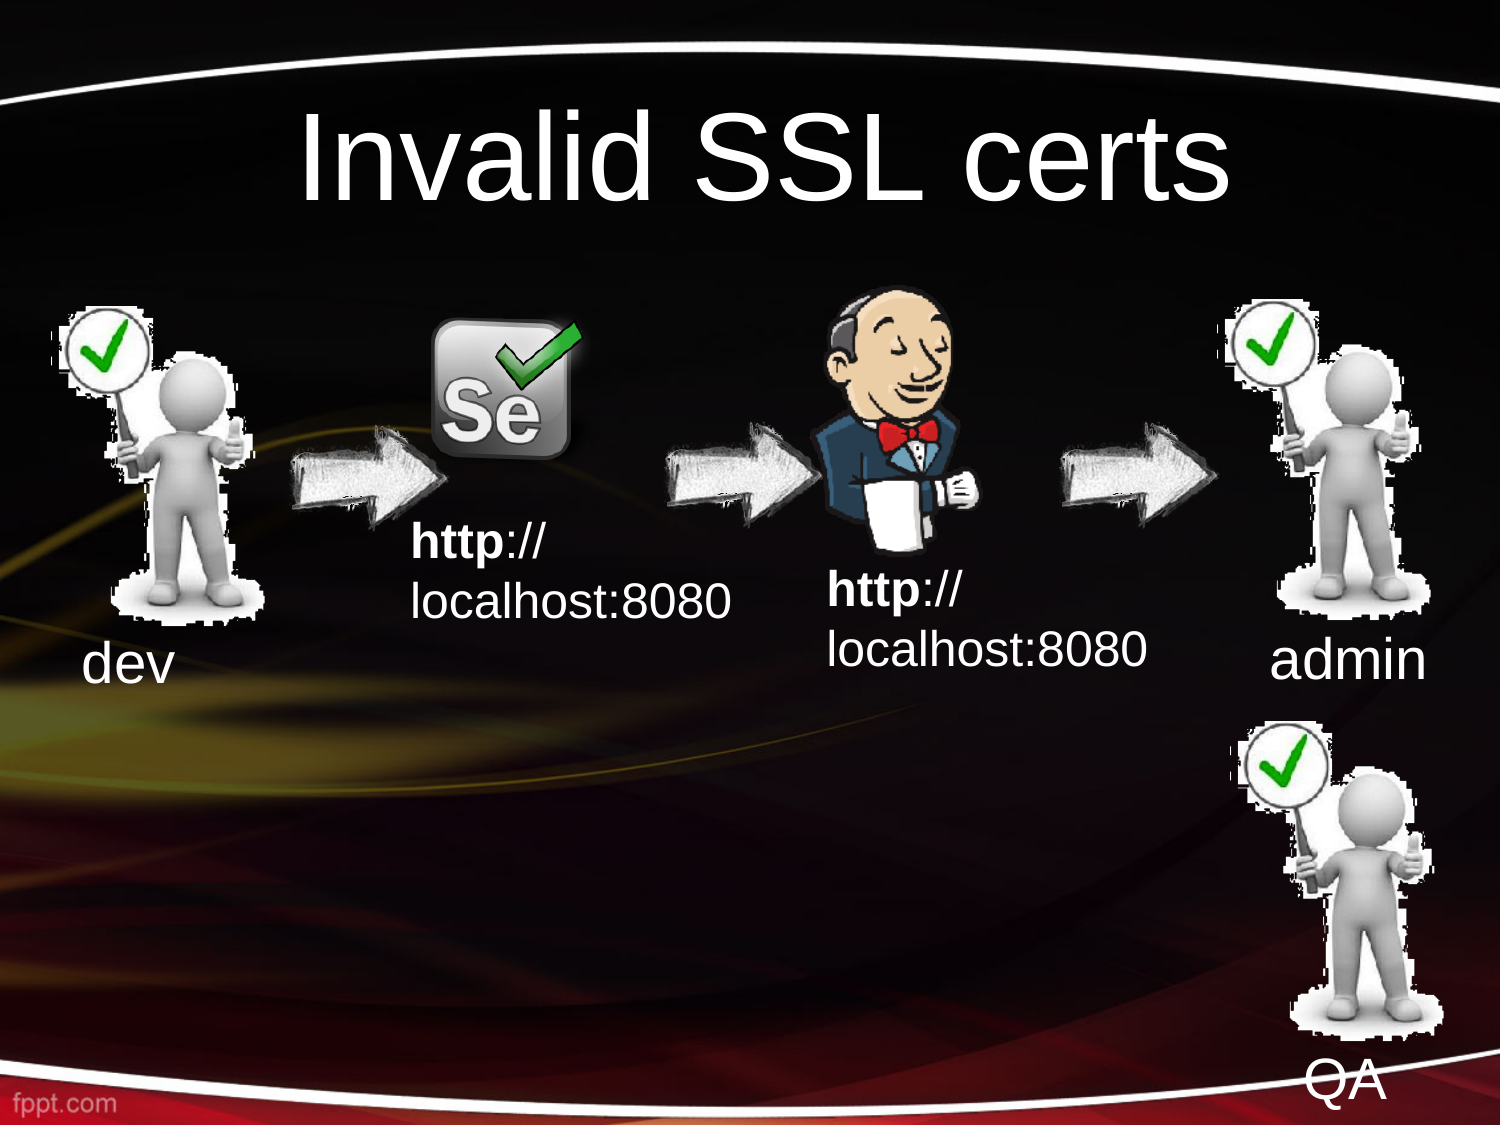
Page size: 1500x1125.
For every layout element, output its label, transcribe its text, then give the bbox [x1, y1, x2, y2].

picture [0, 0, 1500, 1125]
title QA [1253, 1012, 1486, 1125]
title http:// localhost:8080 [360, 480, 811, 657]
title http:// localhost:8080 [776, 528, 1167, 706]
list Invalid SSL certs [0, 37, 1477, 263]
title admin [1219, 592, 1471, 721]
title dev [31, 596, 332, 725]
